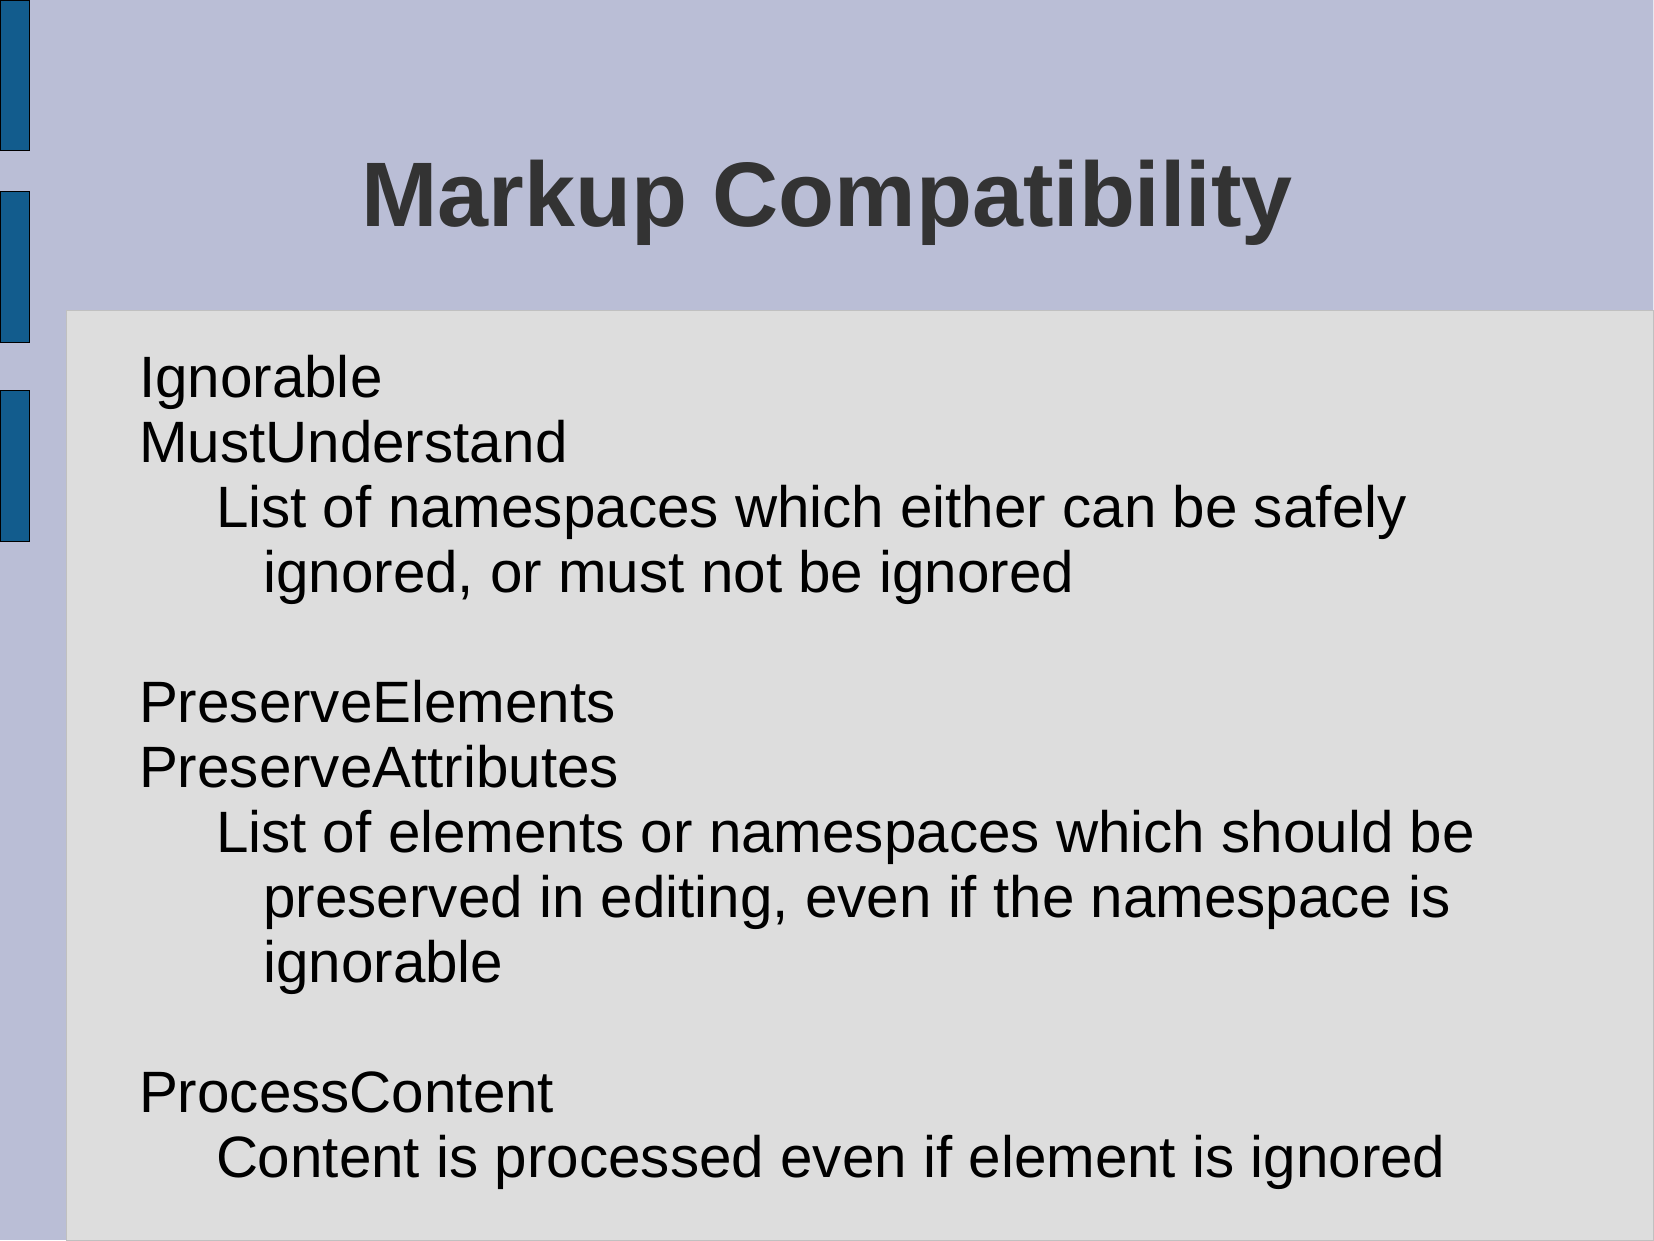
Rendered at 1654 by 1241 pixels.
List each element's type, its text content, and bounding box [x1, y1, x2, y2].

title Markup Compatibility [121, 91, 1534, 299]
list Ignorable MustUnderstand List of namespaces which either can be safely ignored, or must not be ignored PreserveElements PreserveAttributes List of elements or namespaces which should be preserved in editing, even if the namespace is ignorable ProcessContent Content is processed even if element is ignored [121, 344, 1534, 1241]
